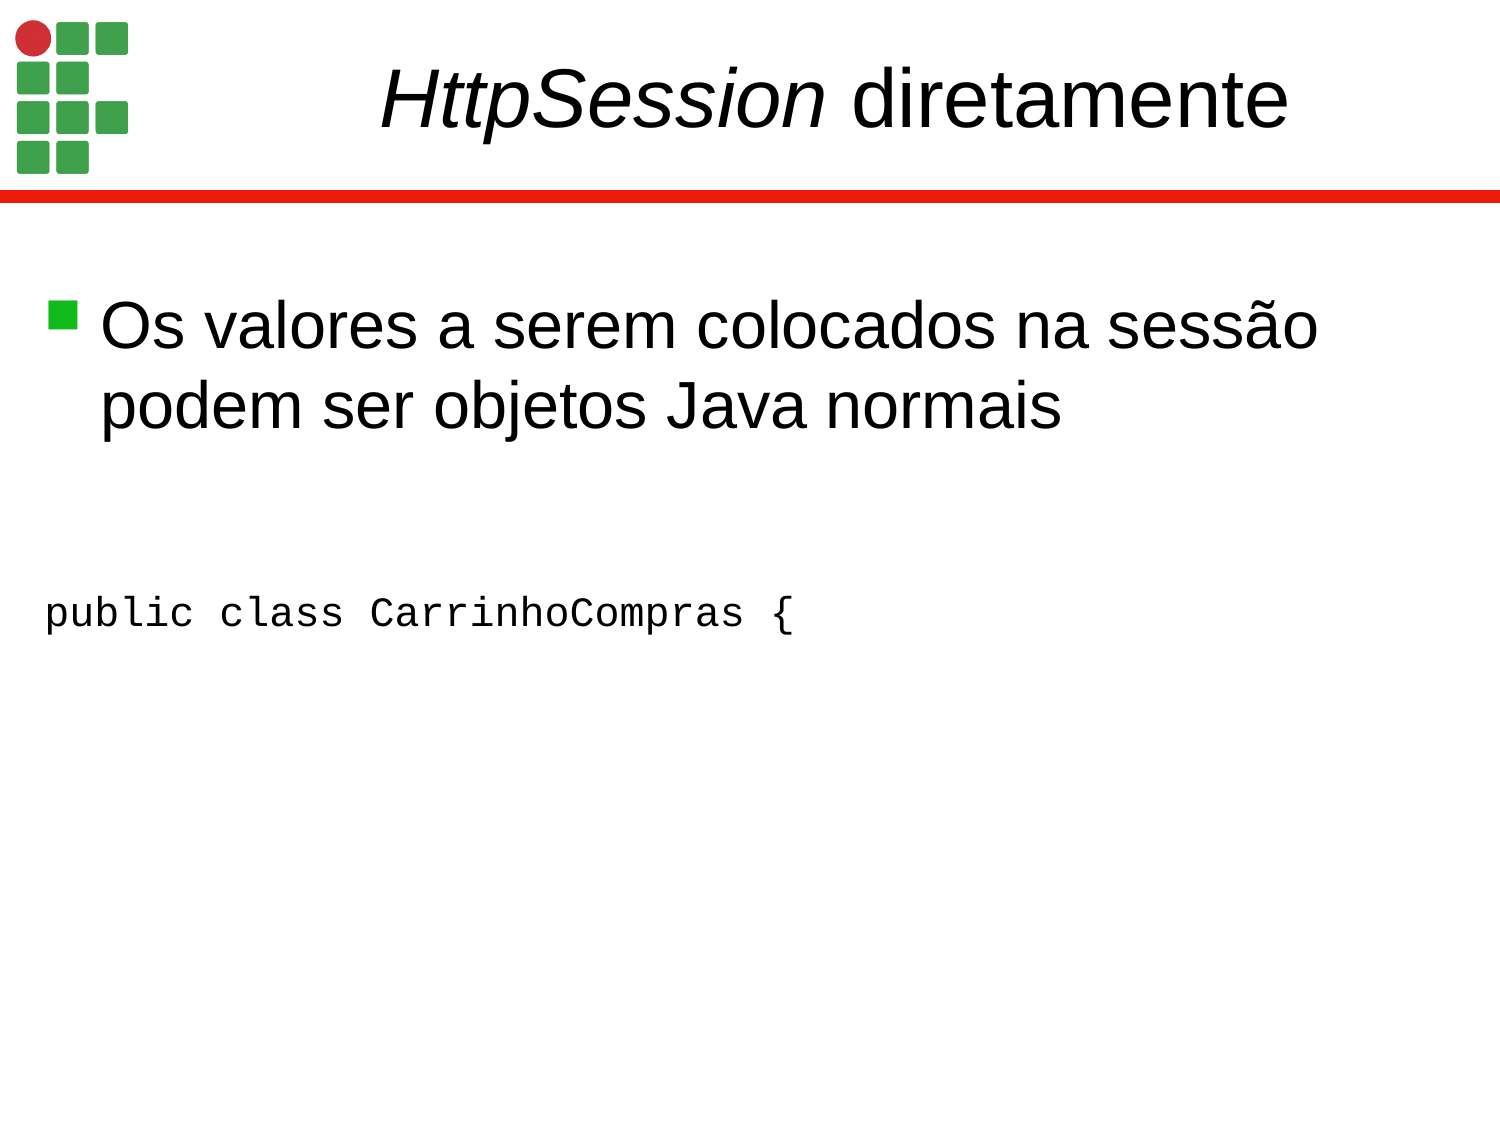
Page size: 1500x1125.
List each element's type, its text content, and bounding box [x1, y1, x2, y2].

list public class CarrinhoCompras { [29, 389, 1471, 1102]
list Os valores a serem colocados na sessão podem ser objetos Java normais [29, 219, 1471, 389]
picture [14, 16, 130, 178]
title HttpSession diretamente [230, 0, 1471, 188]
